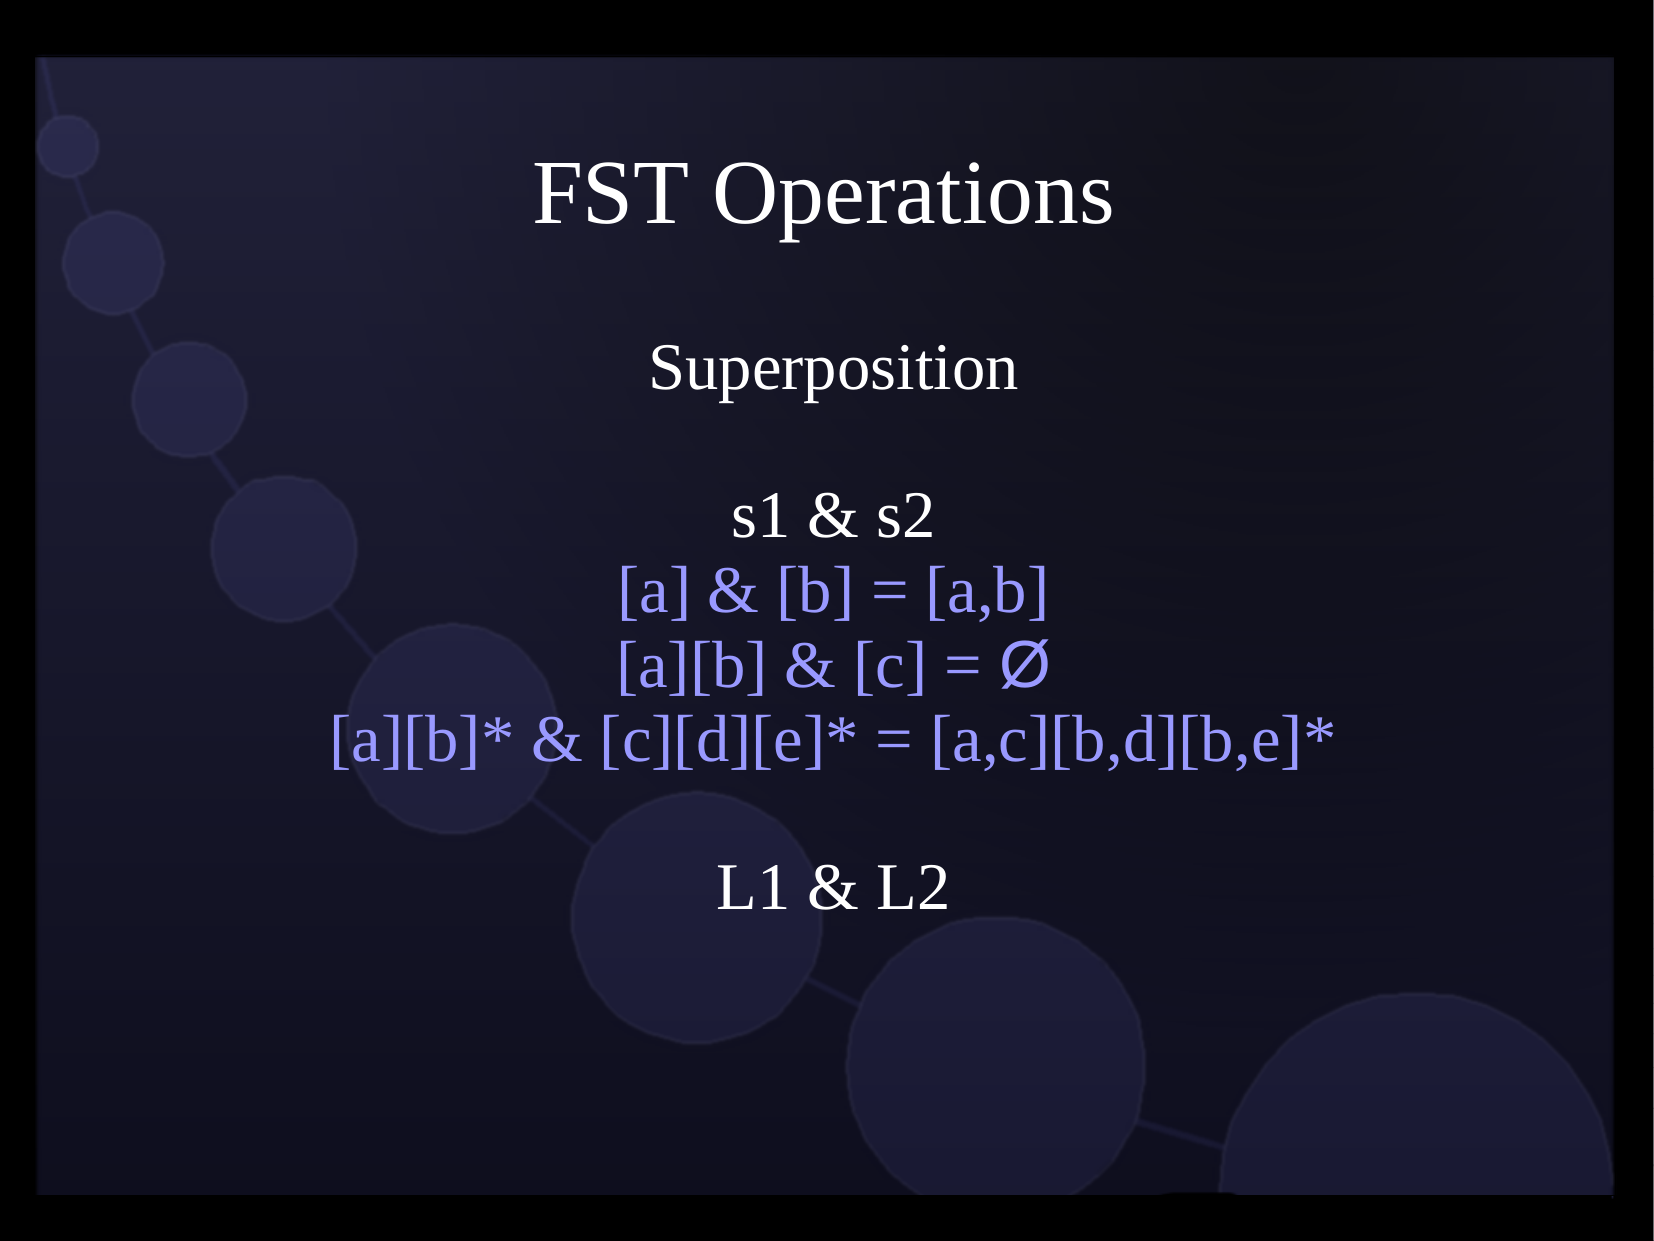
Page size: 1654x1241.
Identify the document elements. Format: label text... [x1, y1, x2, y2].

title FST Operations [118, 88, 1531, 296]
picture [34, 57, 1615, 1195]
picture [0, 0, 1654, 1241]
subtitle Superposition s1 & s2 [a] & [b] = [a,b] [a][b] & [c] = Ø [a][b]* & [c][d][e]* = [a,c][b,d][b,e]* L1 & L2 [110, 230, 1523, 1241]
